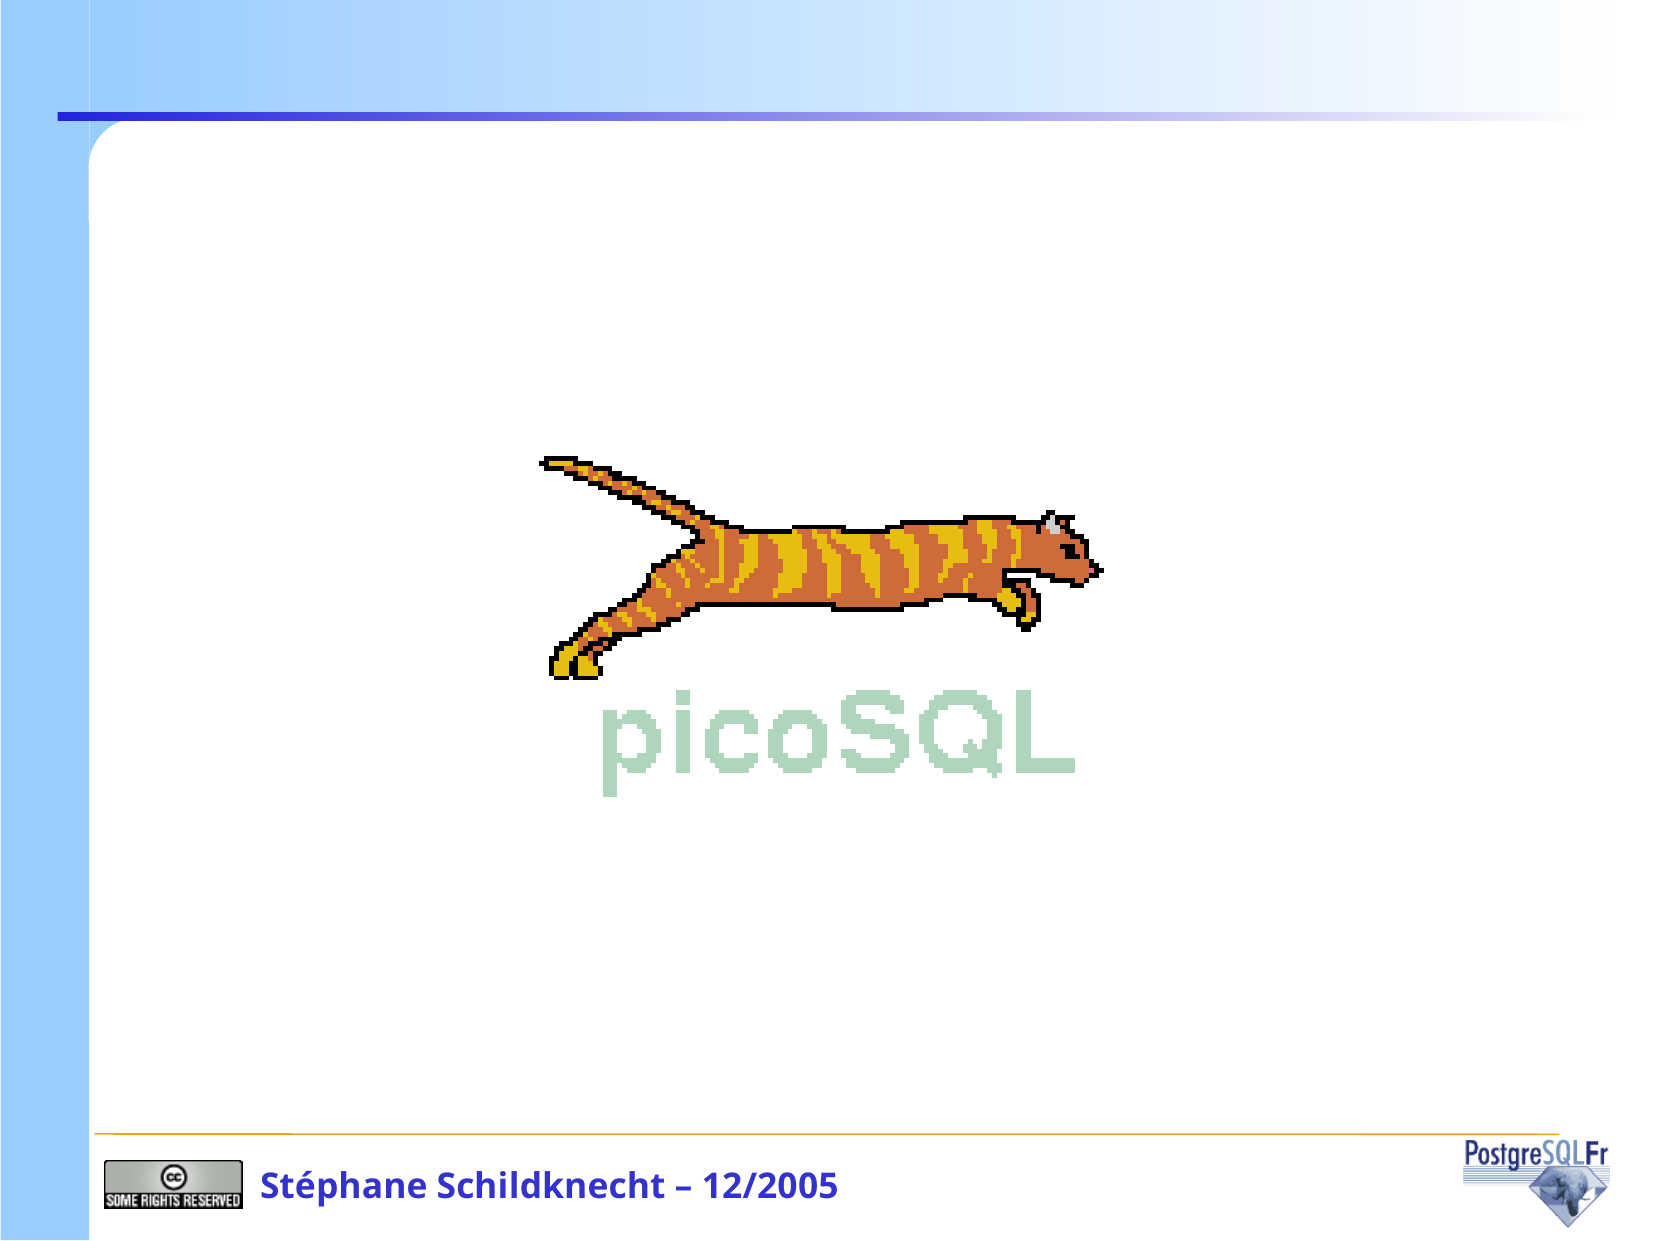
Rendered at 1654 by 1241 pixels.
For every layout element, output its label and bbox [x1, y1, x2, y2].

picture [104, 1160, 243, 1209]
picture [535, 413, 1119, 827]
picture [1462, 1139, 1610, 1228]
